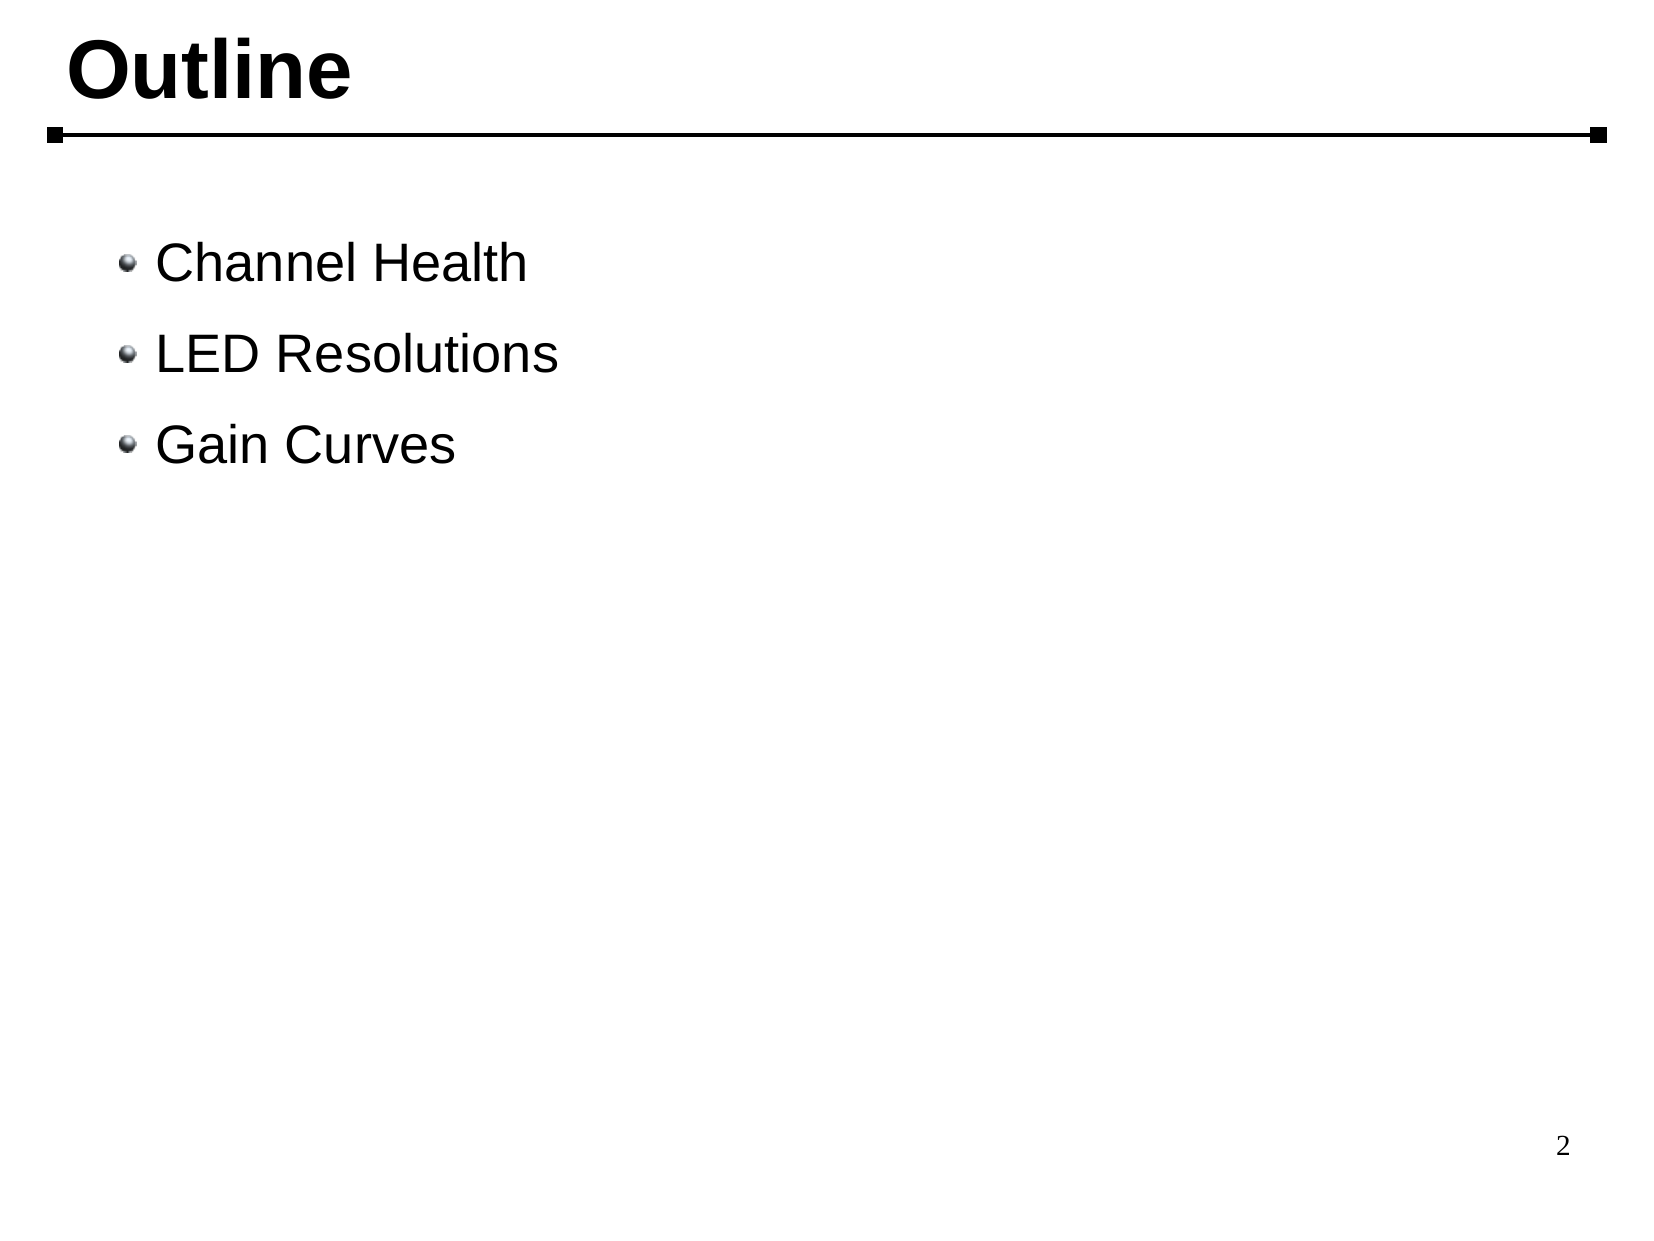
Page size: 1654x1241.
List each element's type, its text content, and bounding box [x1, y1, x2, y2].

text_box Channel Health LED Resolutions Gain Curves [105, 195, 751, 453]
text_box Outline [51, 15, 368, 124]
